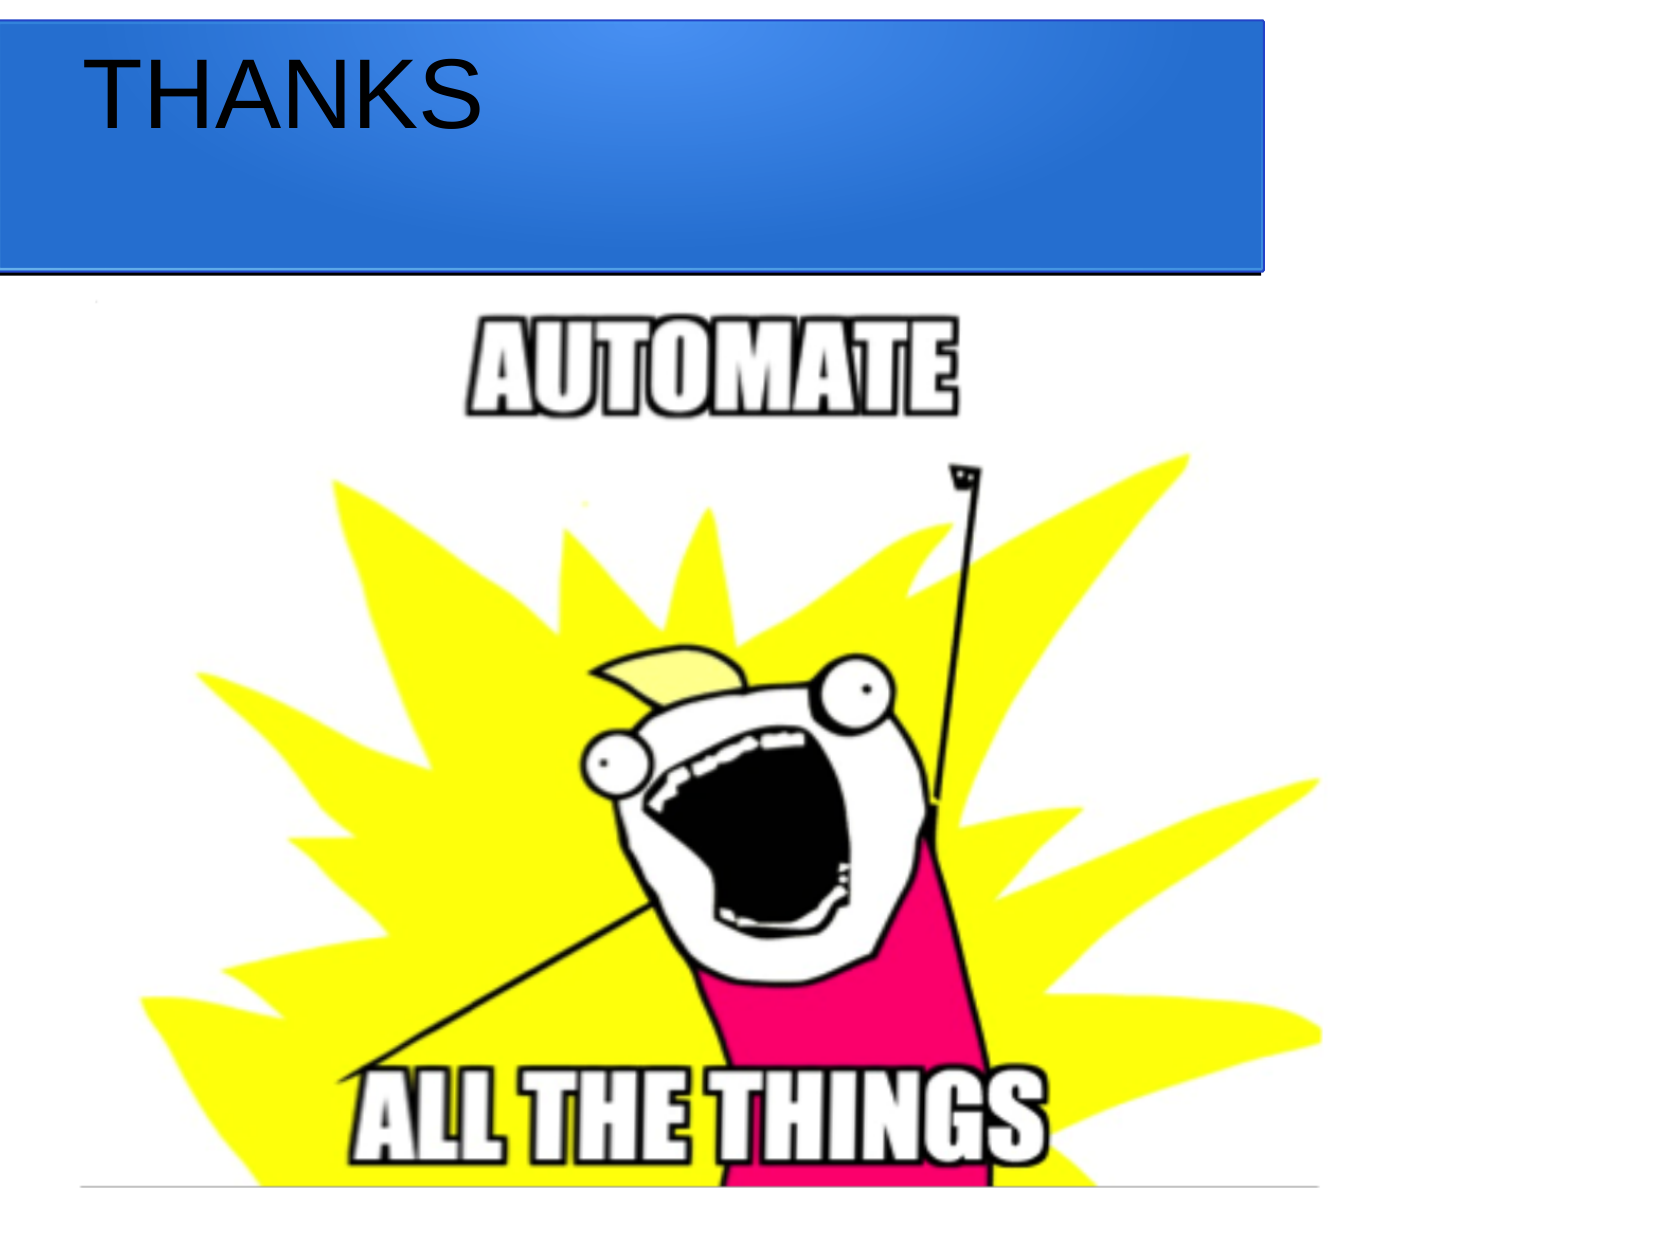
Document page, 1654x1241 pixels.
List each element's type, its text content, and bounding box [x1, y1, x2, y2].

picture [77, 299, 1336, 1189]
title THANKS [82, 38, 1235, 261]
